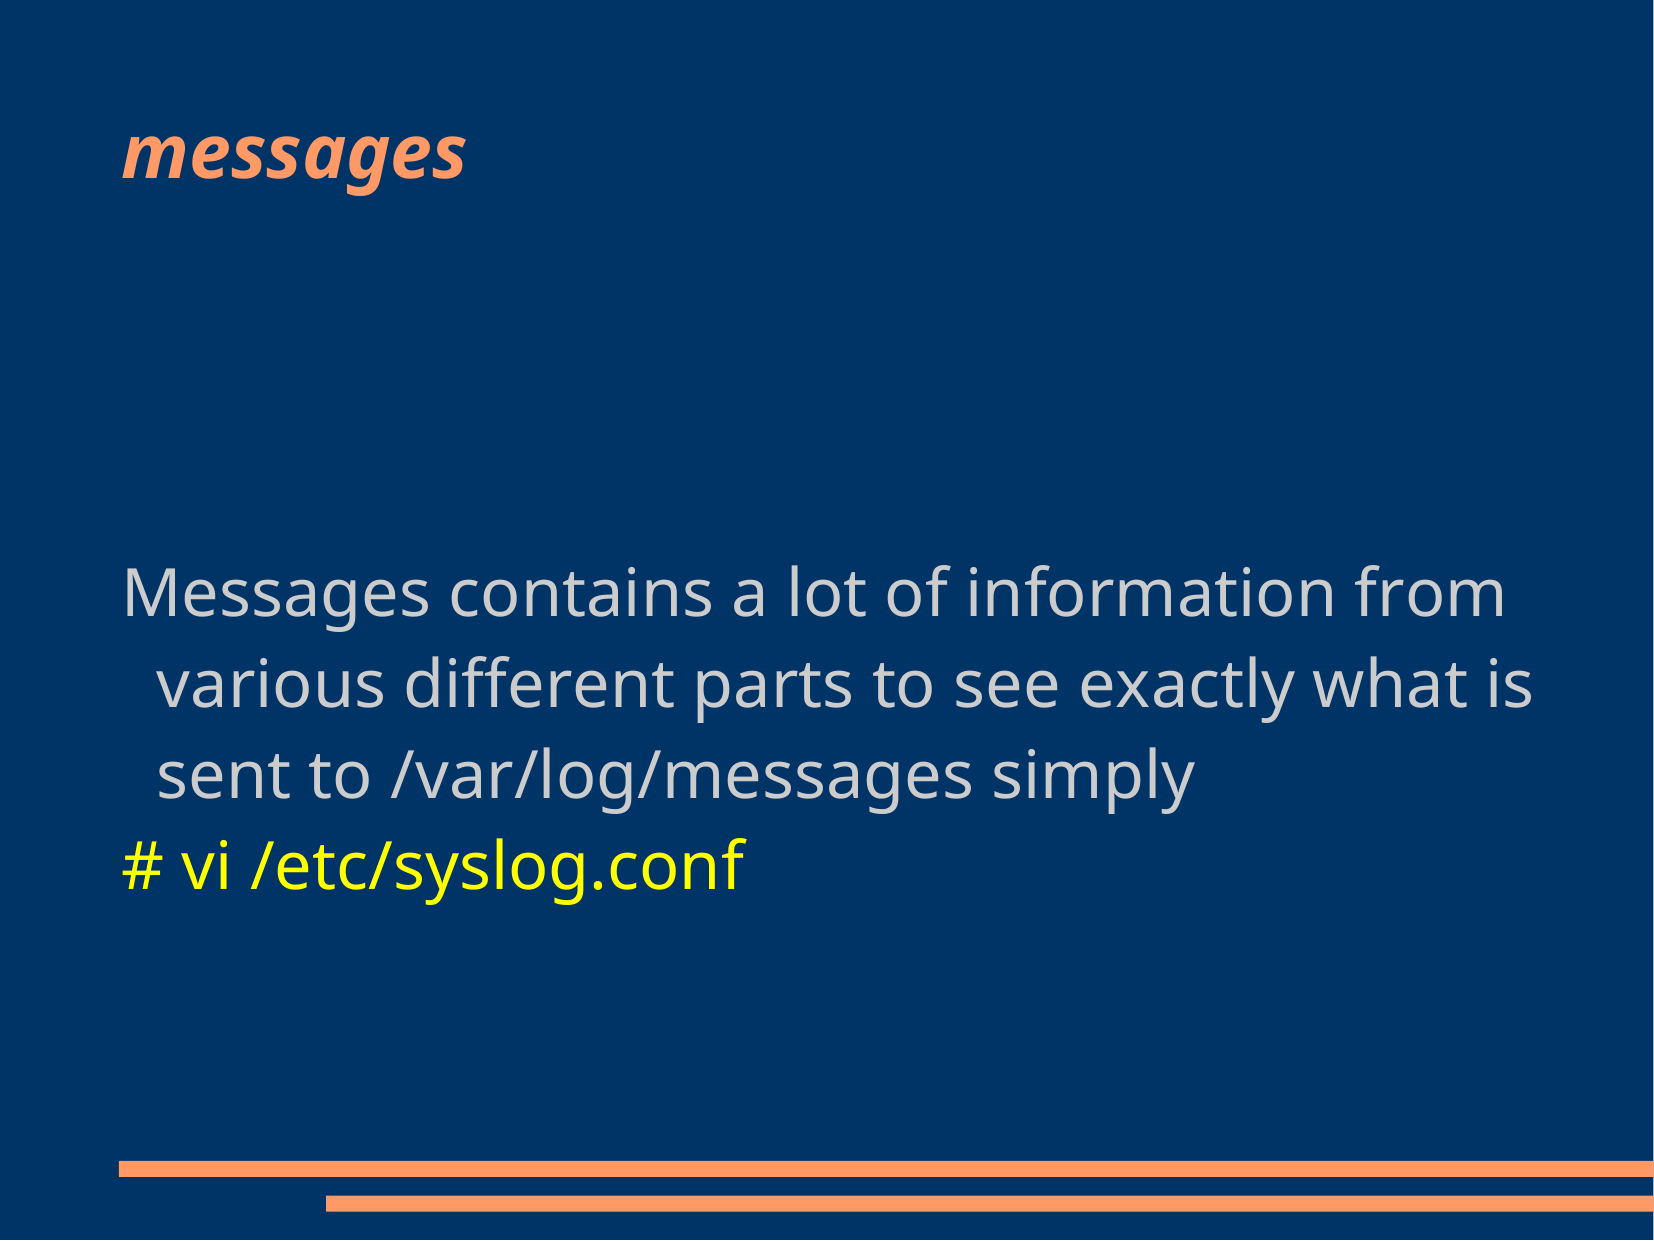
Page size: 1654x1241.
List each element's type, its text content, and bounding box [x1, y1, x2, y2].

subtitle Messages contains a lot of information from various different parts to see exactly what is sent to /var/log/messages simply # vi /etc/syslog.conf [121, 322, 1561, 1133]
title messages [121, 46, 1534, 254]
